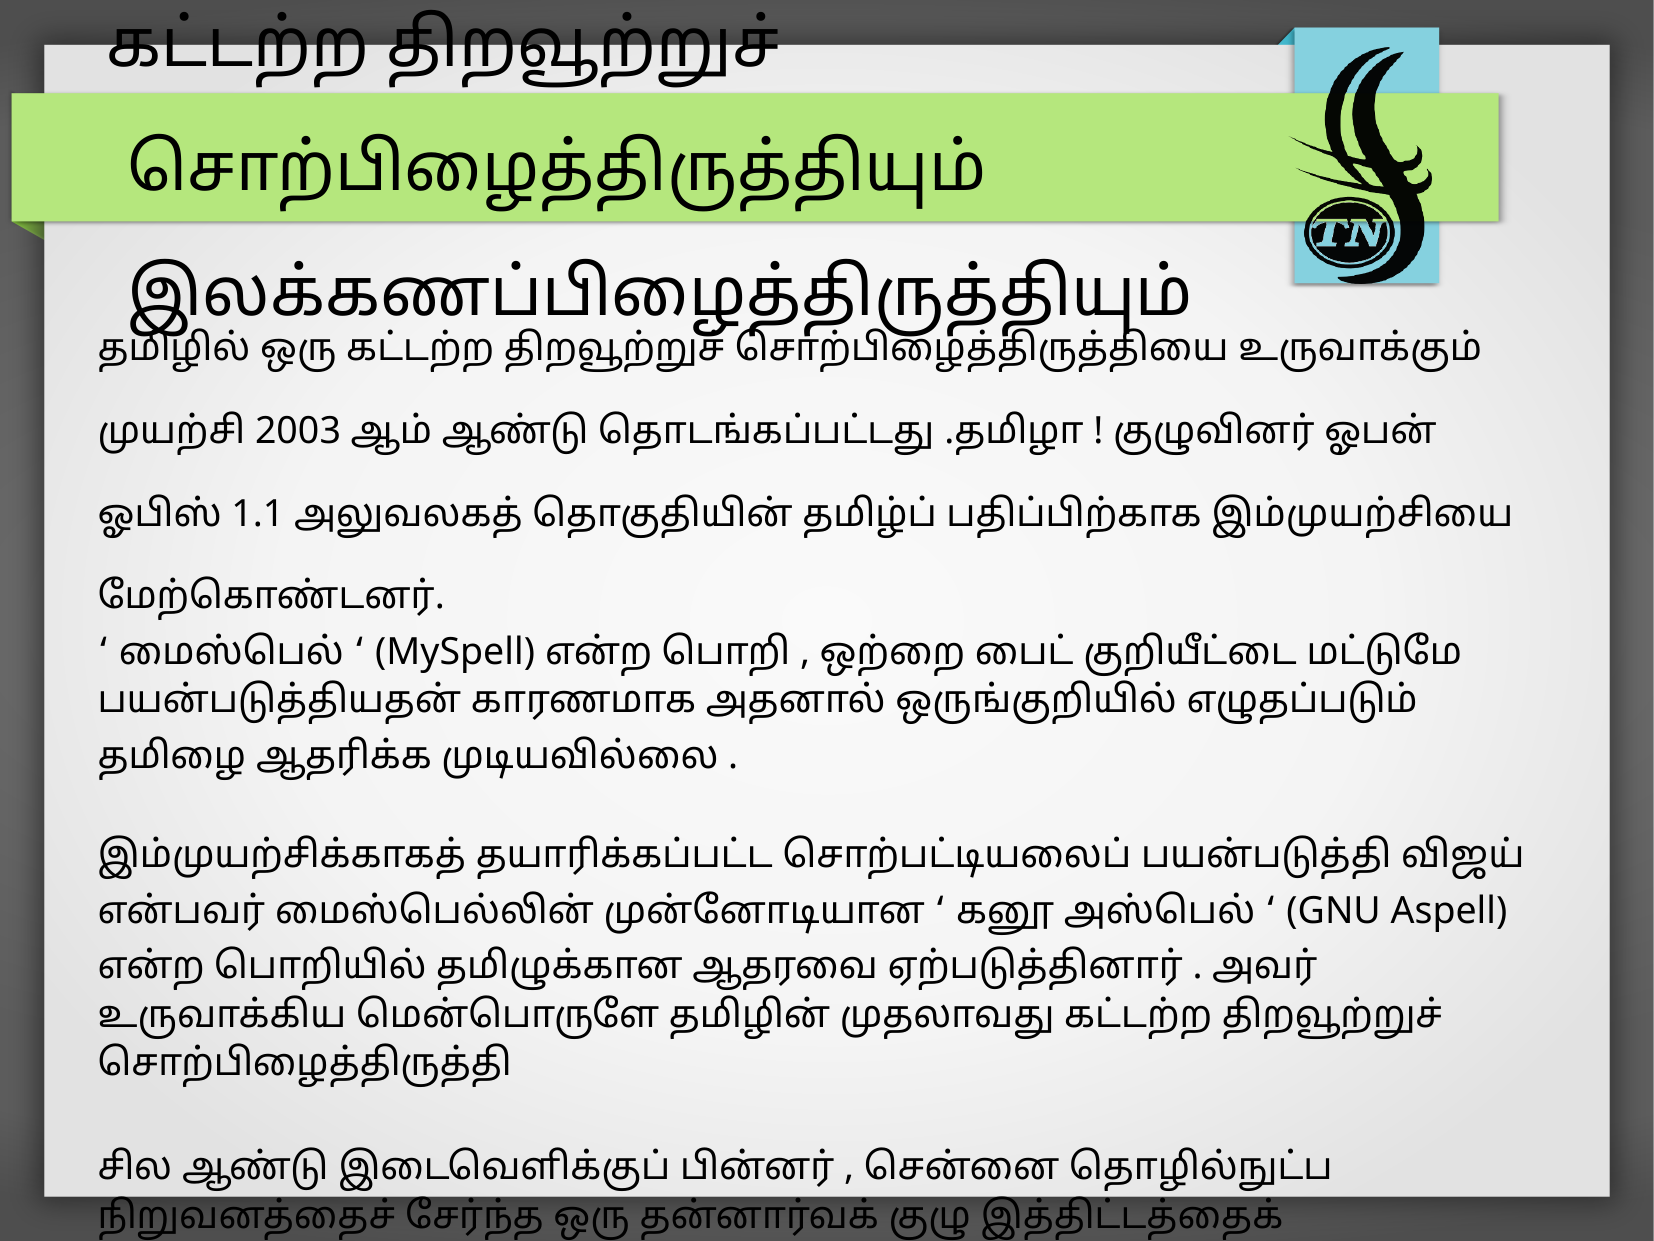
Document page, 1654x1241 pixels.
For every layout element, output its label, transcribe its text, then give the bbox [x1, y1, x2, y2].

text_box தமிழில் ஒரு கட்டற்ற திறவூற்றுச் சொற்பிழைத்திருத்தியை உருவாக்கும் முயற்சி 2003 ஆம் ஆண்டு தொடங்கப்பட்டது .தமிழா ! குழுவினர் ஓபன் ஓபிஸ் 1.1 அலுவலகத் தொகுதியின் தமிழ்ப் பதிப்பிற்காக இம்முயற்சியை மேற்கொண்டனர். ‘ மைஸ்பெல் ‘ (MySpell) என்ற பொறி , ஒற்றை பைட் குறியீட்டை மட்டுமே பயன்படுத்தியதன் காரணமாக அதனால் ஒருங்குறியில் எழுதப்படும் தமிழை ஆதரிக்க முடியவில்லை . இம்முயற்சிக்காகத் தயாரிக்கப்பட்ட சொற்பட்டியலைப் பயன்படுத்தி விஜய் என்பவர் மைஸ்பெல்லின் முன்னோடியான ‘ கனூ அஸ்பெல் ‘ (GNU Aspell) என்ற பொறியில் தமிழுக்கான ஆதரவை ஏற்படுத்தினார் . அவர் உருவாக்கிய மென்பொருளே தமிழின் முதலாவது கட்டற்ற திறவூற்றுச் சொற்பிழைத்திருத்தி சில ஆண்டு இடைவெளிக்குப் பின்னர் , சென்னை தொழில்நுட்ப நிறுவனத்தைச் சேர்ந்த ஒரு தன்னார்வக் குழு இத்திட்டத்தைக் கையிலெடுத்து , தமிழ் பேரகராதியில் உள்ள ஒரு இலட்சத்திற்கும் மேற்பட்ட சொற்களைக் கனூ அஸ்பெல் பொறியில் சேர்த்தது முந்தைய வெளியீடுகள் சொல் அகராதியை மட்டுமே பயன்படுத்தி சொற்பிழைகளைக் கண்டுபிடித்தன . ஹன்ஸ்பெல் சொற்பிழைத்திருத்தியோ சொற்களுடன் ஒட்டுகளை முன்னும் பின்னும் சேர்க்கும் விதிகளையும் கொண்டிருந்தது . அடிக்கடி தவறாக எழுதப்படும் சொற்களுக்கான மாற்று சொற்பட்டியலும் இத்திருத்தியில் இருந்தது . புகை வருவது ஏன் ?: இவ்விதி ‘ செய்வது ‘, ‘ கொடுப்பது ‘ போன்ற சொற்களின் பின் ‘ ஏன் ‘ என்ற சொல் வந்து , அச்சொற்றொடர் ஒரு கேள்விக்குறிகொண்டு முடிகிறதா எனப் பார்க்கிறது . அவ்வாறு வந்தால் , இவ்விரண்டு சொற்களையும் சேர்த்து எழுத வேண்டும் . அதனைச் செய்யும் வழிமுறை விதியின் <suggestion> மற்றும் </suggestion> என்ற குறியீடுகளுக்கு இடையில் கொடுக்கப்பட்டுள்ளது . இதன்படி , ‘ வருவது ஏன் ‘ என்ற சொற்றொடரை ‘ வருவதேன் ‘ என்ற சொல்லாக மாற்ற லேங்குவேஜ் டூல் பரிந்துரைக்கிறது . http://www.kaniyam.com/spellchecker-and-grammar-checker-for-tamil/ நன்றி : சி . ம . இளந்தமிழ் & வே . இளஞ்செழியன், மலேசியா [82, 295, 1548, 1238]
picture [0, 0, 1654, 1241]
title கட்டற்ற திறவூற்றுச் சொற்பிழைத்திருத்தியும் இலக்கணப்பிழைத்திருத்தியும் [82, 89, 1264, 218]
